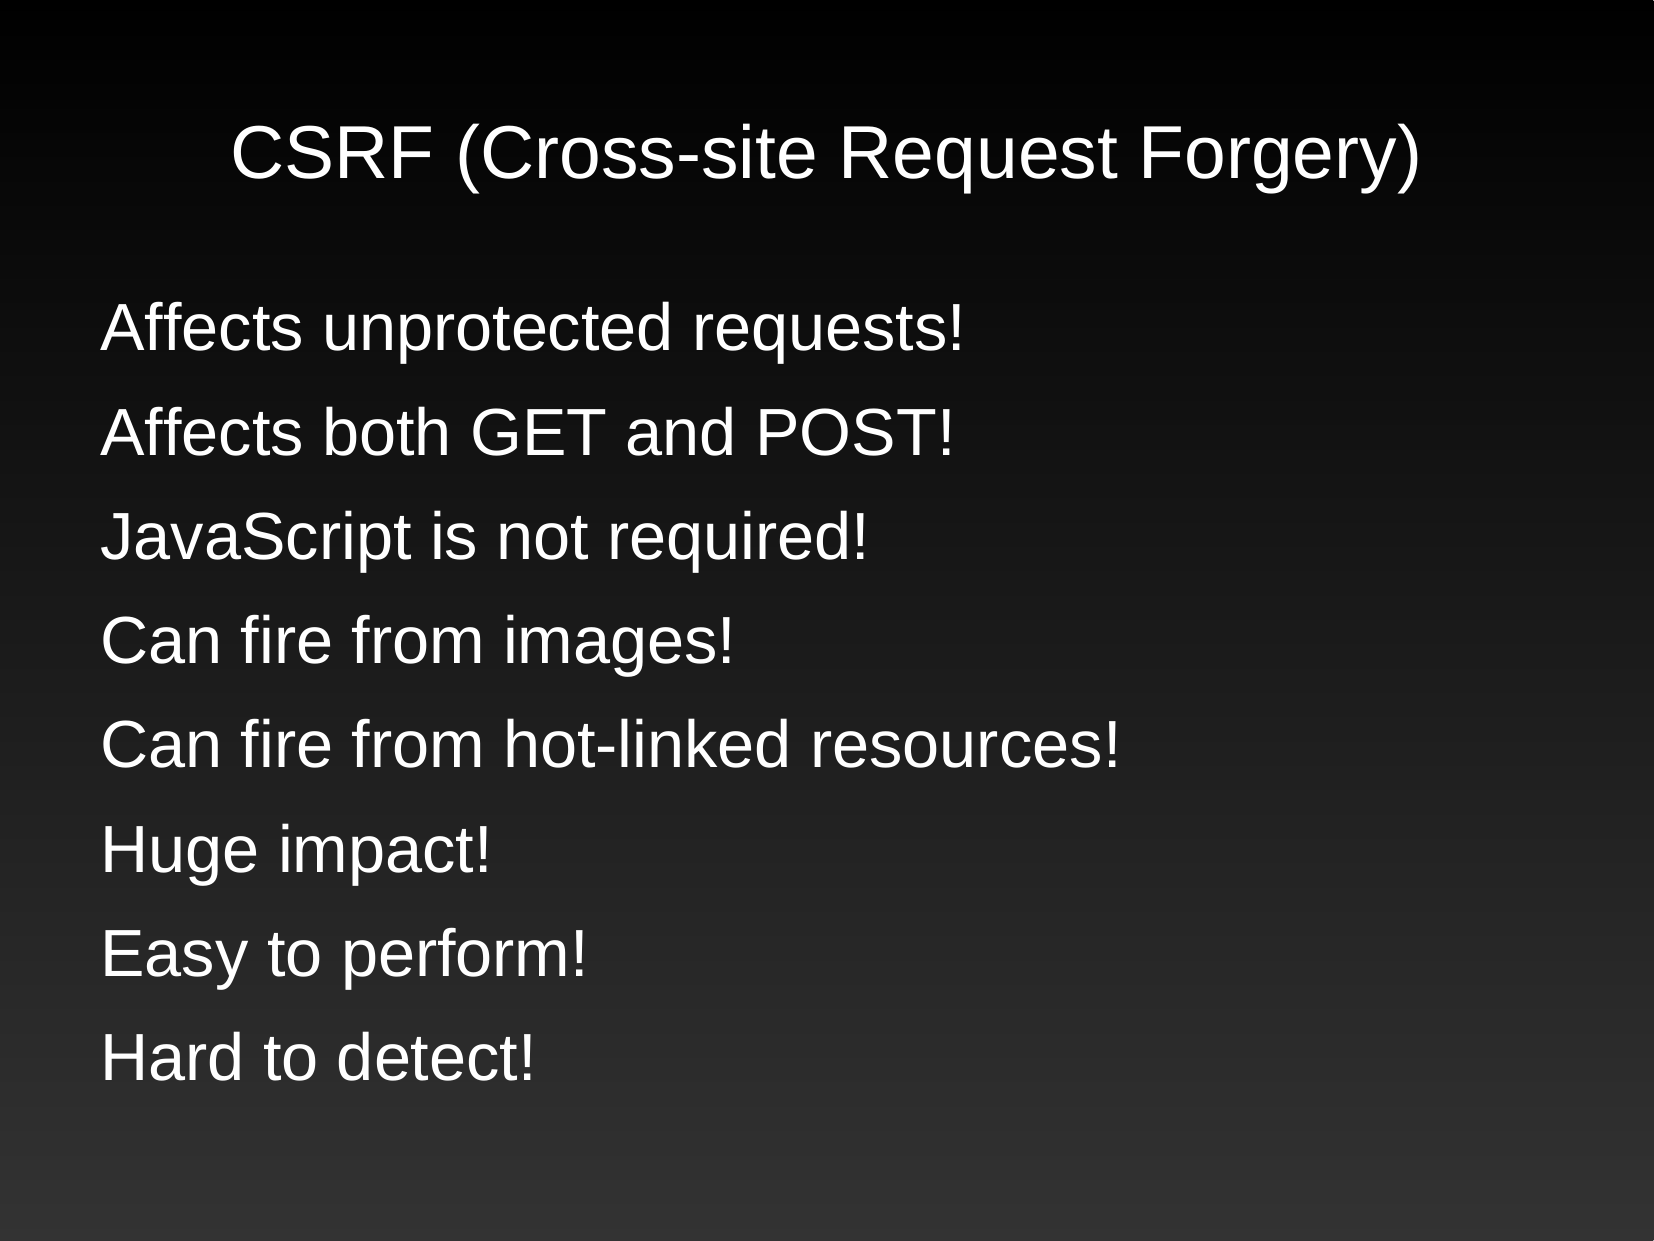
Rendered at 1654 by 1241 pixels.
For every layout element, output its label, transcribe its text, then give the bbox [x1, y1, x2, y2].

title CSRF (Cross-site Request Forgery) [82, 49, 1571, 257]
list Affects unprotected requests! Affects both GET and POST! JavaScript is not required! Can fire from images! Can fire from hot-linked resources! Huge impact! Easy to perform! Hard to detect! [82, 290, 1571, 1109]
